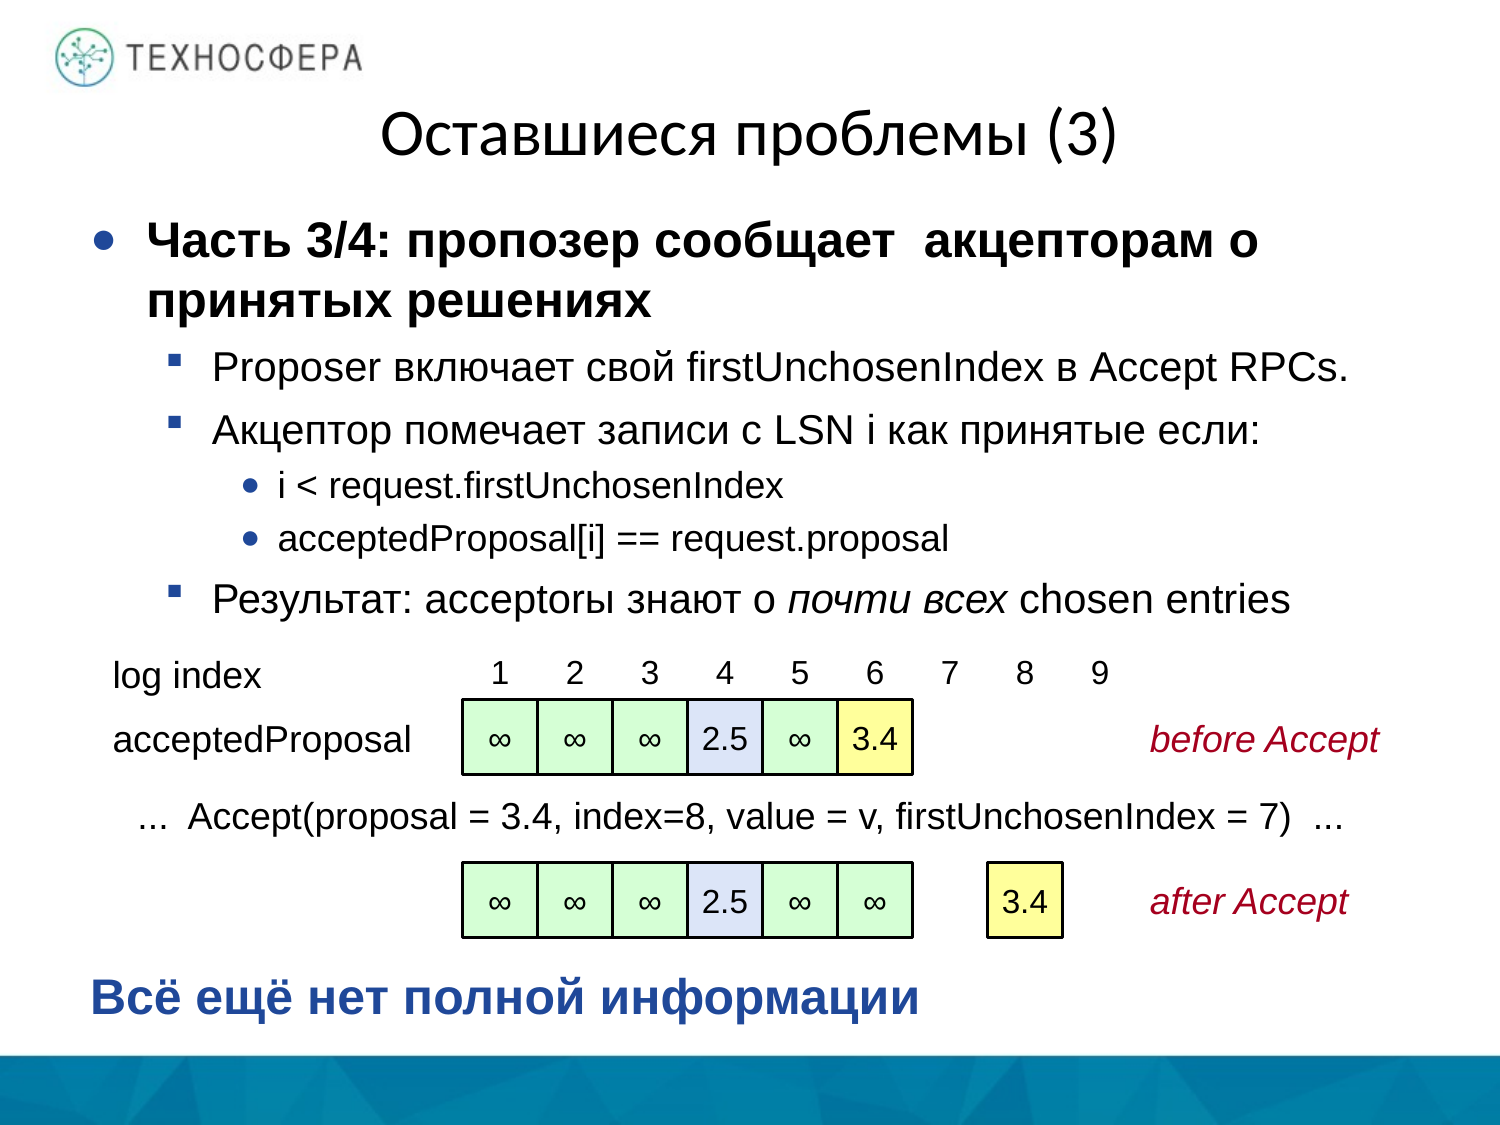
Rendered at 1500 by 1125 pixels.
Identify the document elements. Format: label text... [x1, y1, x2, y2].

text_box ∞ [462, 862, 537, 938]
text_box 2.5 [688, 862, 762, 938]
text_box ∞ [537, 699, 612, 775]
picture [0, 0, 1500, 1057]
text_box ∞ [537, 862, 612, 938]
text_box ∞ [612, 699, 688, 775]
text_box ∞ [462, 700, 537, 775]
text_box ∞ [837, 862, 913, 938]
list Часть 3/4: пропозер сообщает акцепторам о принятых решениях Proposer включает свой firstUnchosenIndex в Accept RPCs. Акцептор помечает записи с LSN i как принятые если: i < request.firstUnchosenIndex acceptedProposal[i] == request.proposal Результат: acceptorы знают о почти всех chosen entries Всё ещё нет полной информации [75, 233, 1425, 638]
text_box 8 [987, 644, 1062, 700]
text_box 4 [687, 644, 762, 699]
text_box 3.4 [987, 862, 1063, 938]
text_box ... Accept(proposal = 3.4, index=8, value = v, firstUnchosenIndex = 7) ... [137, 791, 1425, 838]
text_box 6 [837, 644, 912, 699]
text_box 2.5 [688, 699, 762, 775]
title Оставшиеся проблемы (3) [75, 45, 1426, 233]
text_box acceptedProposal [112, 714, 438, 760]
text_box before Accept [1149, 714, 1438, 760]
text_box ∞ [762, 862, 837, 938]
text_box 2 [537, 644, 612, 699]
text_box ∞ [762, 699, 837, 775]
text_box 3.4 [837, 699, 913, 775]
text_box after Accept [1149, 877, 1438, 923]
text_box ∞ [612, 862, 688, 938]
text_box log index [112, 651, 300, 697]
text_box 1 [462, 644, 537, 700]
text_box 5 [762, 644, 837, 699]
text_box 7 [912, 644, 987, 700]
text_box 3 [612, 644, 687, 699]
text_box 9 [1062, 644, 1138, 700]
